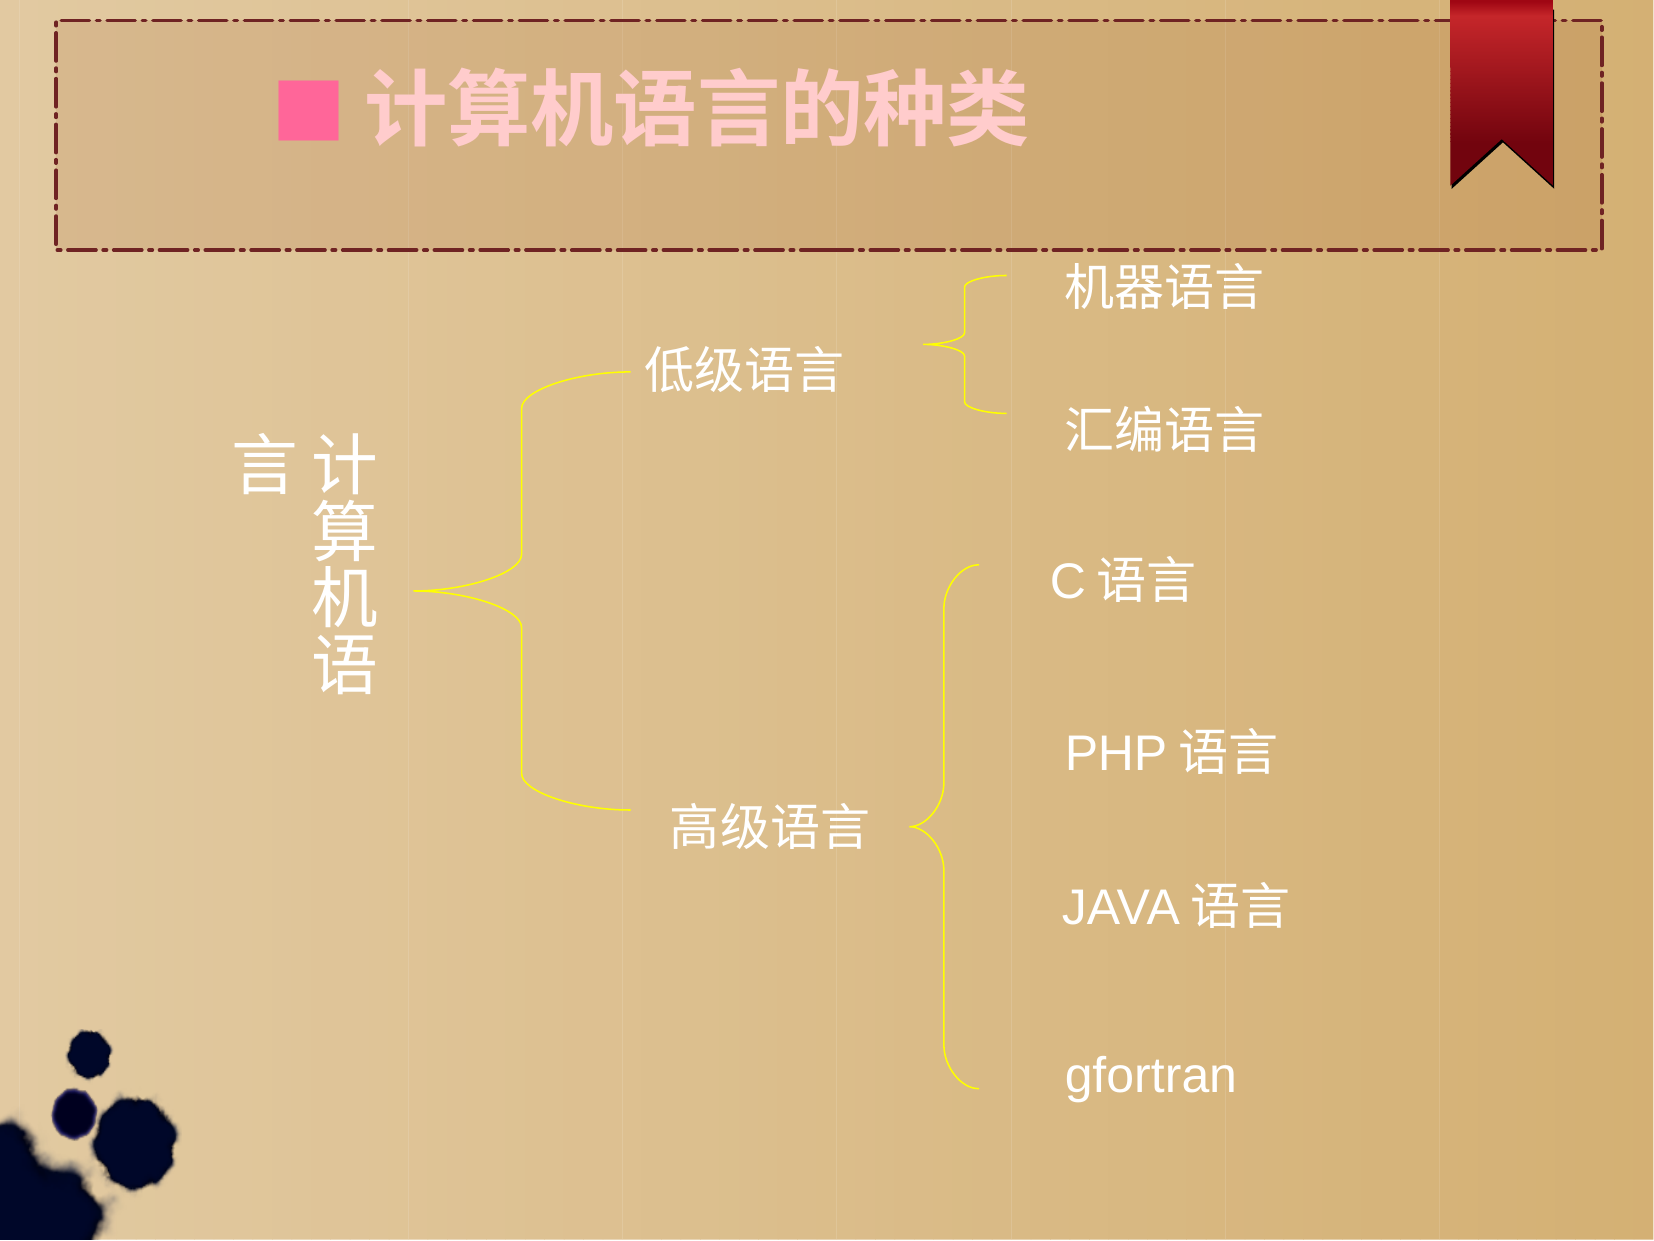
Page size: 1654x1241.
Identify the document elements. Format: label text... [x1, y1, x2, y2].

text_box 汇编语言 [1050, 382, 1280, 451]
text_box ■计算机语言的种类 [105, 55, 1126, 166]
text_box gfortran [1050, 1039, 1253, 1111]
text_box JAVA语言 [1047, 859, 1306, 931]
text_box C语言 [1035, 532, 1212, 604]
text_box 高级语言 [655, 780, 886, 848]
text_box 机器语言 [1050, 240, 1280, 308]
text_box PHP语言 [1050, 705, 1294, 776]
text_box 低级语言 [630, 322, 860, 391]
text_box 计算机语言 [280, 415, 391, 766]
